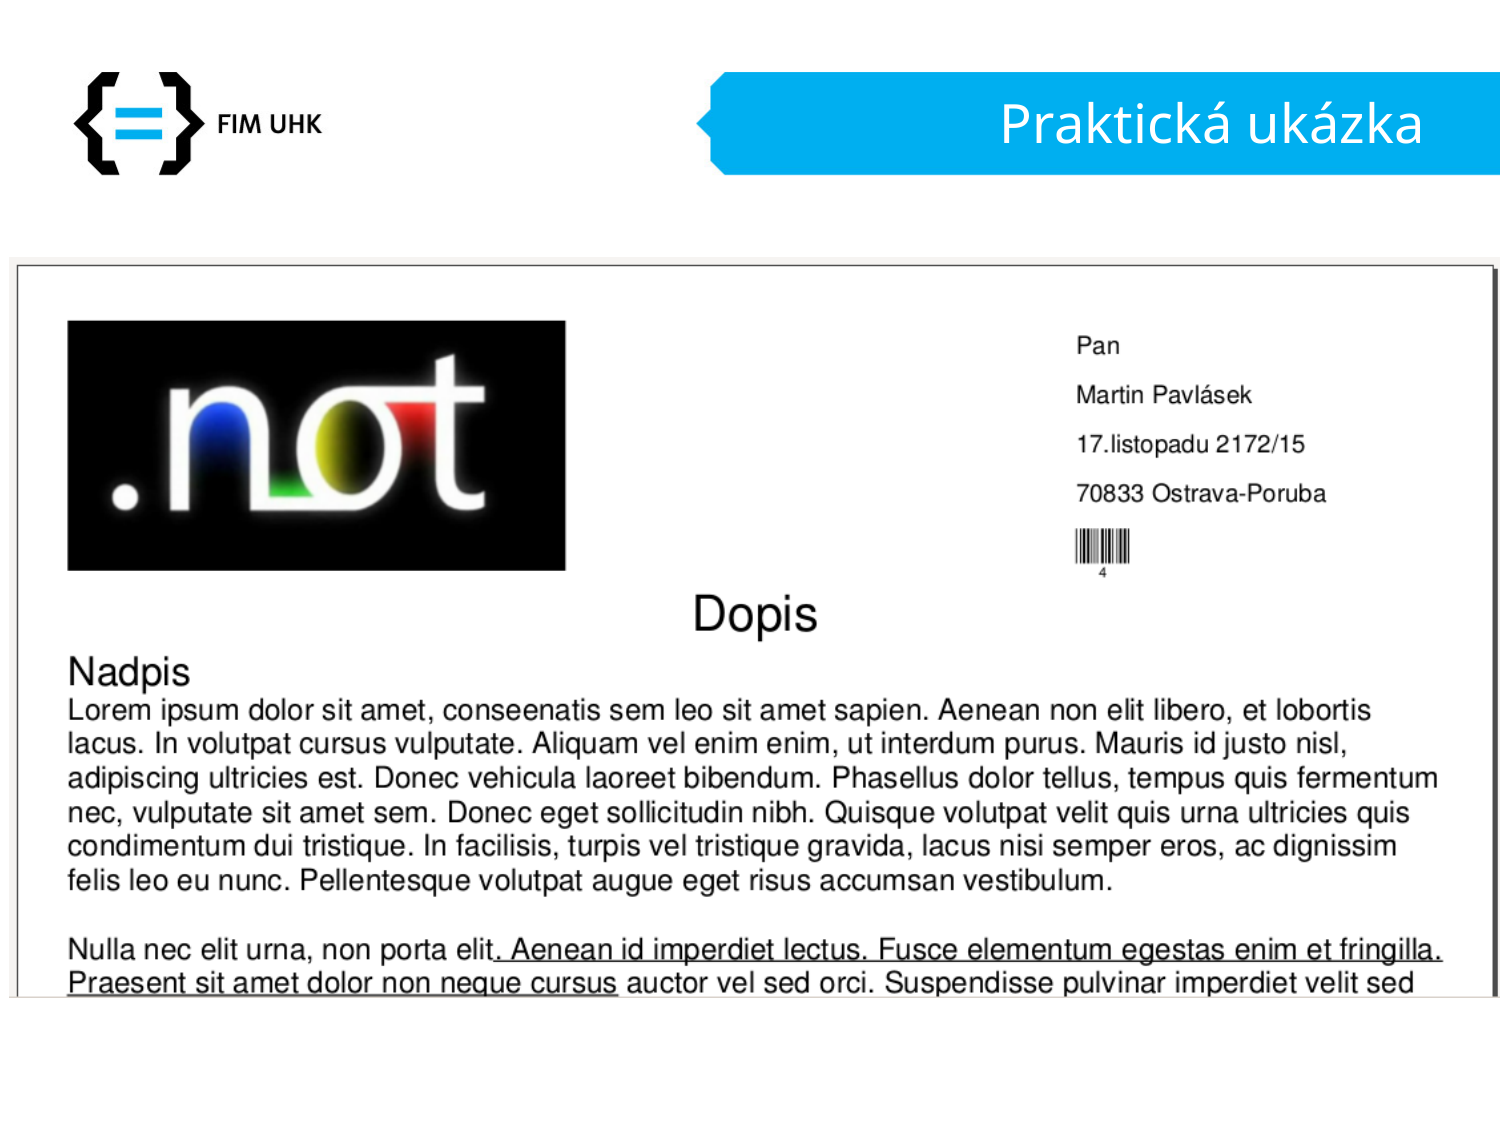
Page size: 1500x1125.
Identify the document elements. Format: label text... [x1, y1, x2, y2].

picture [0, 0, 1500, 1125]
title Praktická ukázka [756, 74, 1425, 170]
